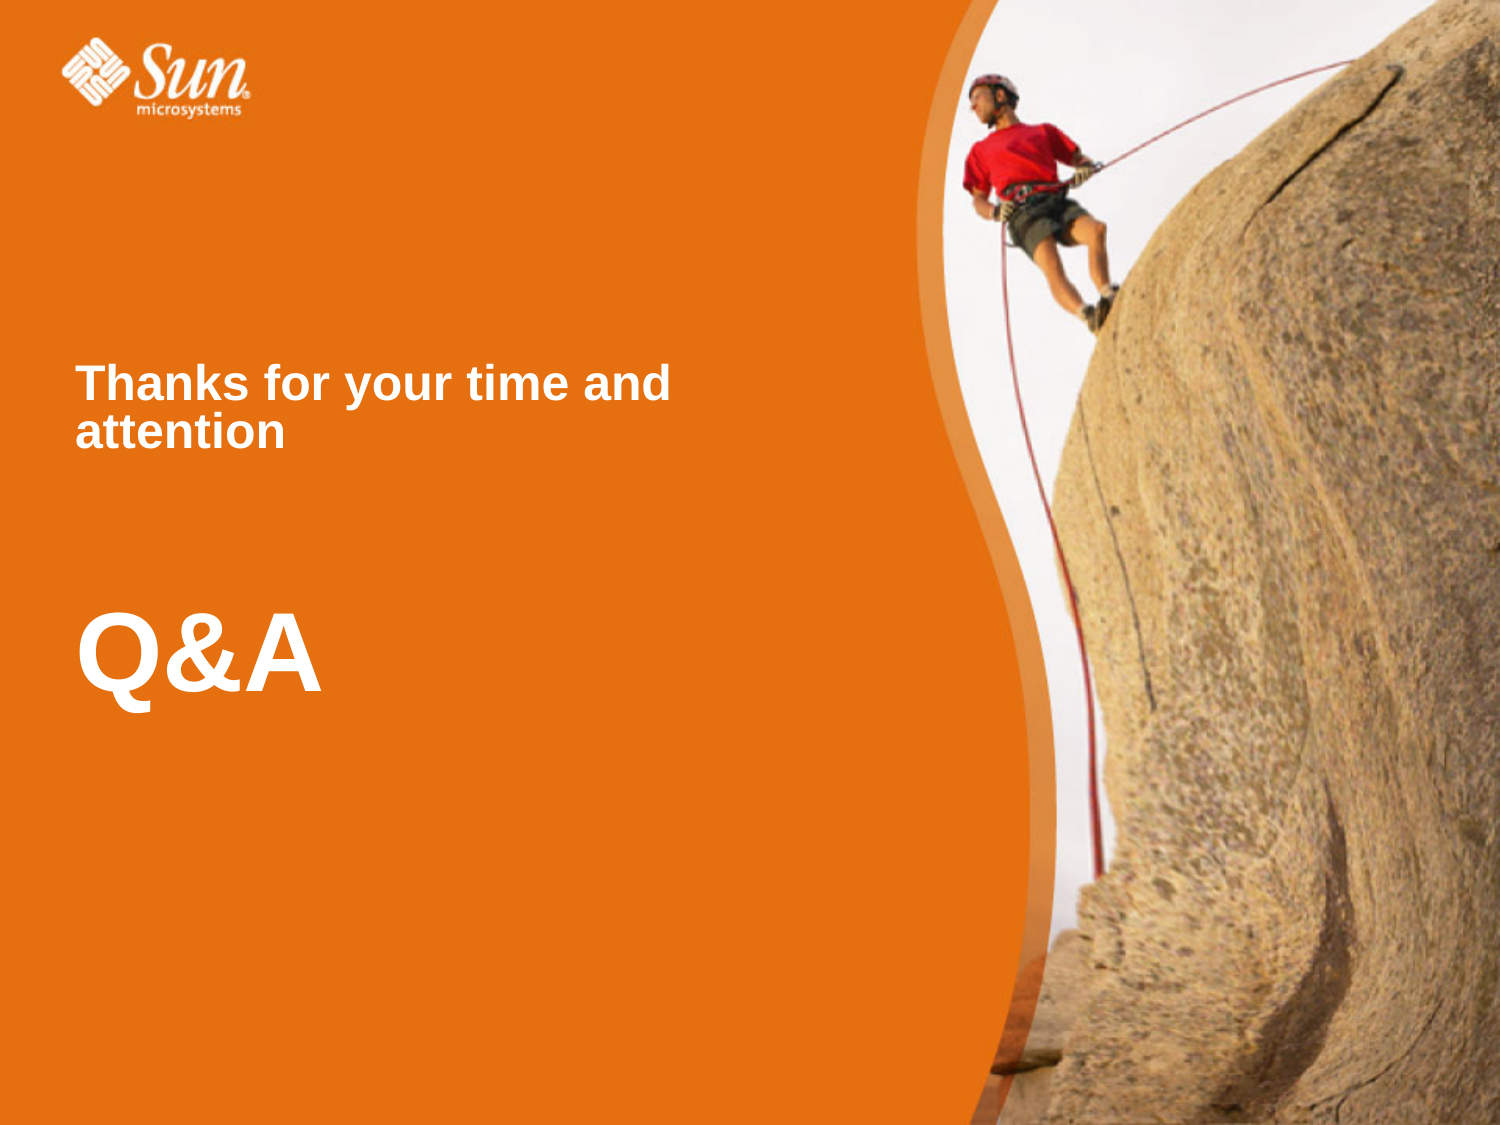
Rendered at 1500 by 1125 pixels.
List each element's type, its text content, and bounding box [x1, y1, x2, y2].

title Thanks for your time and attention Q&A [75, 348, 894, 713]
picture [0, 0, 1500, 1125]
